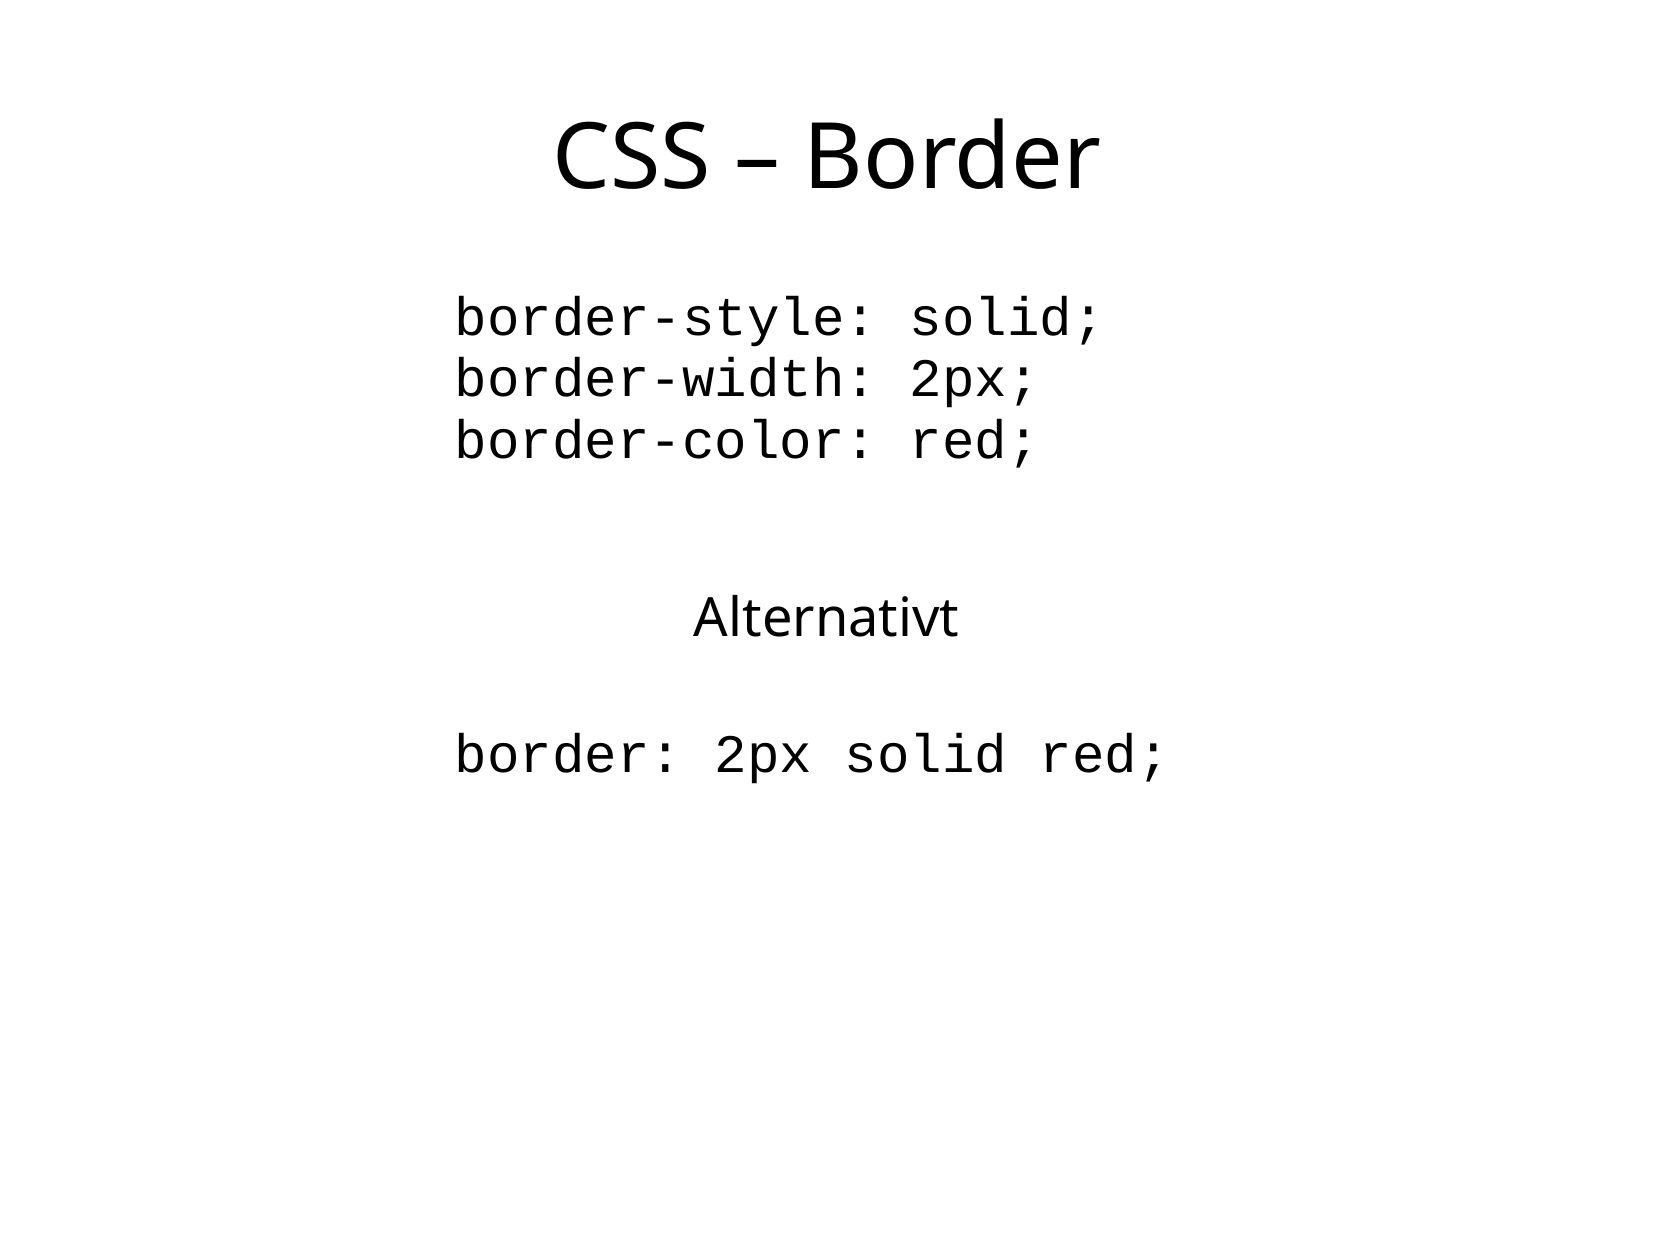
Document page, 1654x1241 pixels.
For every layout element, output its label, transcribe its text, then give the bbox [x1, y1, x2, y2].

title CSS – Border [82, 49, 1571, 257]
text_box Alternativt [360, 578, 1294, 635]
subtitle border-style: solid; border-width: 2px; border-color: red; [454, 290, 1199, 476]
text_box border: 2px solid red; [454, 727, 1199, 790]
